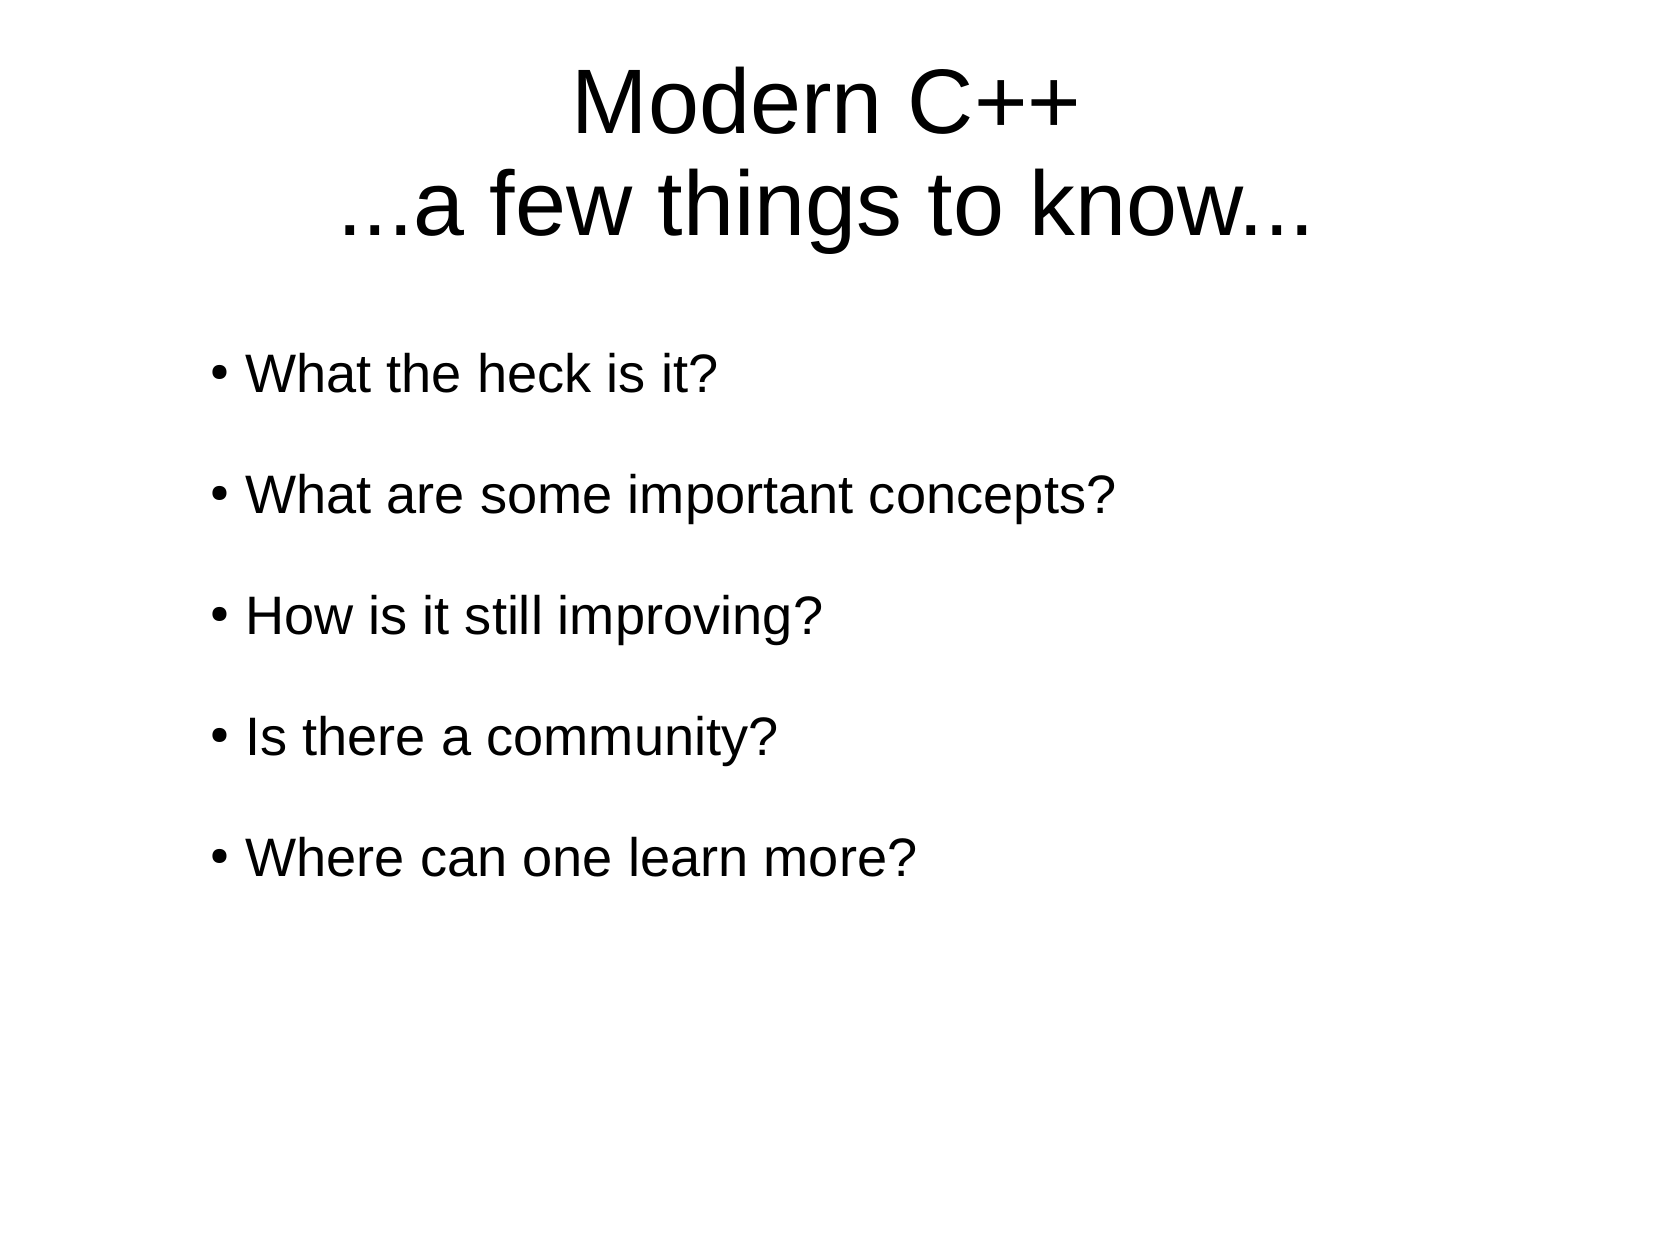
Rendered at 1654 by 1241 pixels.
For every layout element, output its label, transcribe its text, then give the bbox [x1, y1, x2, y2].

text_box What the heck is it? What are some important concepts? How is it still improving? Is there a community? Where can one learn more? [195, 336, 1441, 1141]
title Modern C++ ...a few things to know... [82, 49, 1571, 257]
